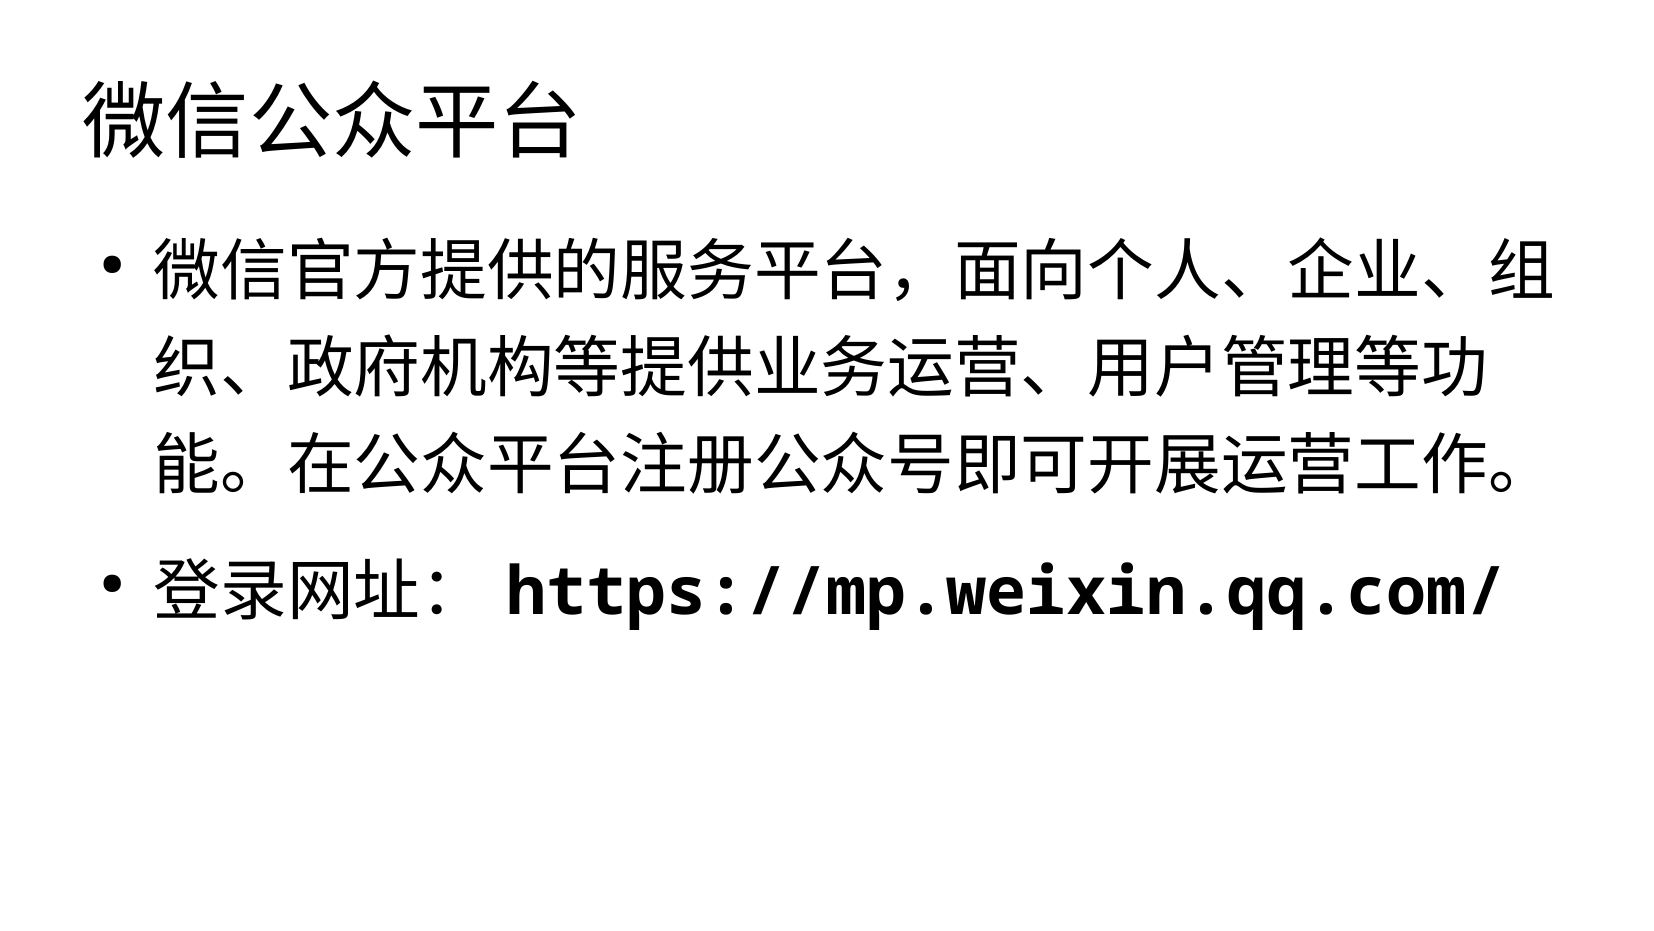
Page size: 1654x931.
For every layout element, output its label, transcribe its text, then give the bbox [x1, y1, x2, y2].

list 微信官方提供的服务平台，面向个人、企业、组织、政府机构等提供业务运营、用户管理等功能。在公众平台注册公众号即可开展运营工作。 登录网址：https://mp.weixin.qq.com/ [82, 217, 1571, 804]
title 微信公众平台 [82, 37, 1571, 193]
